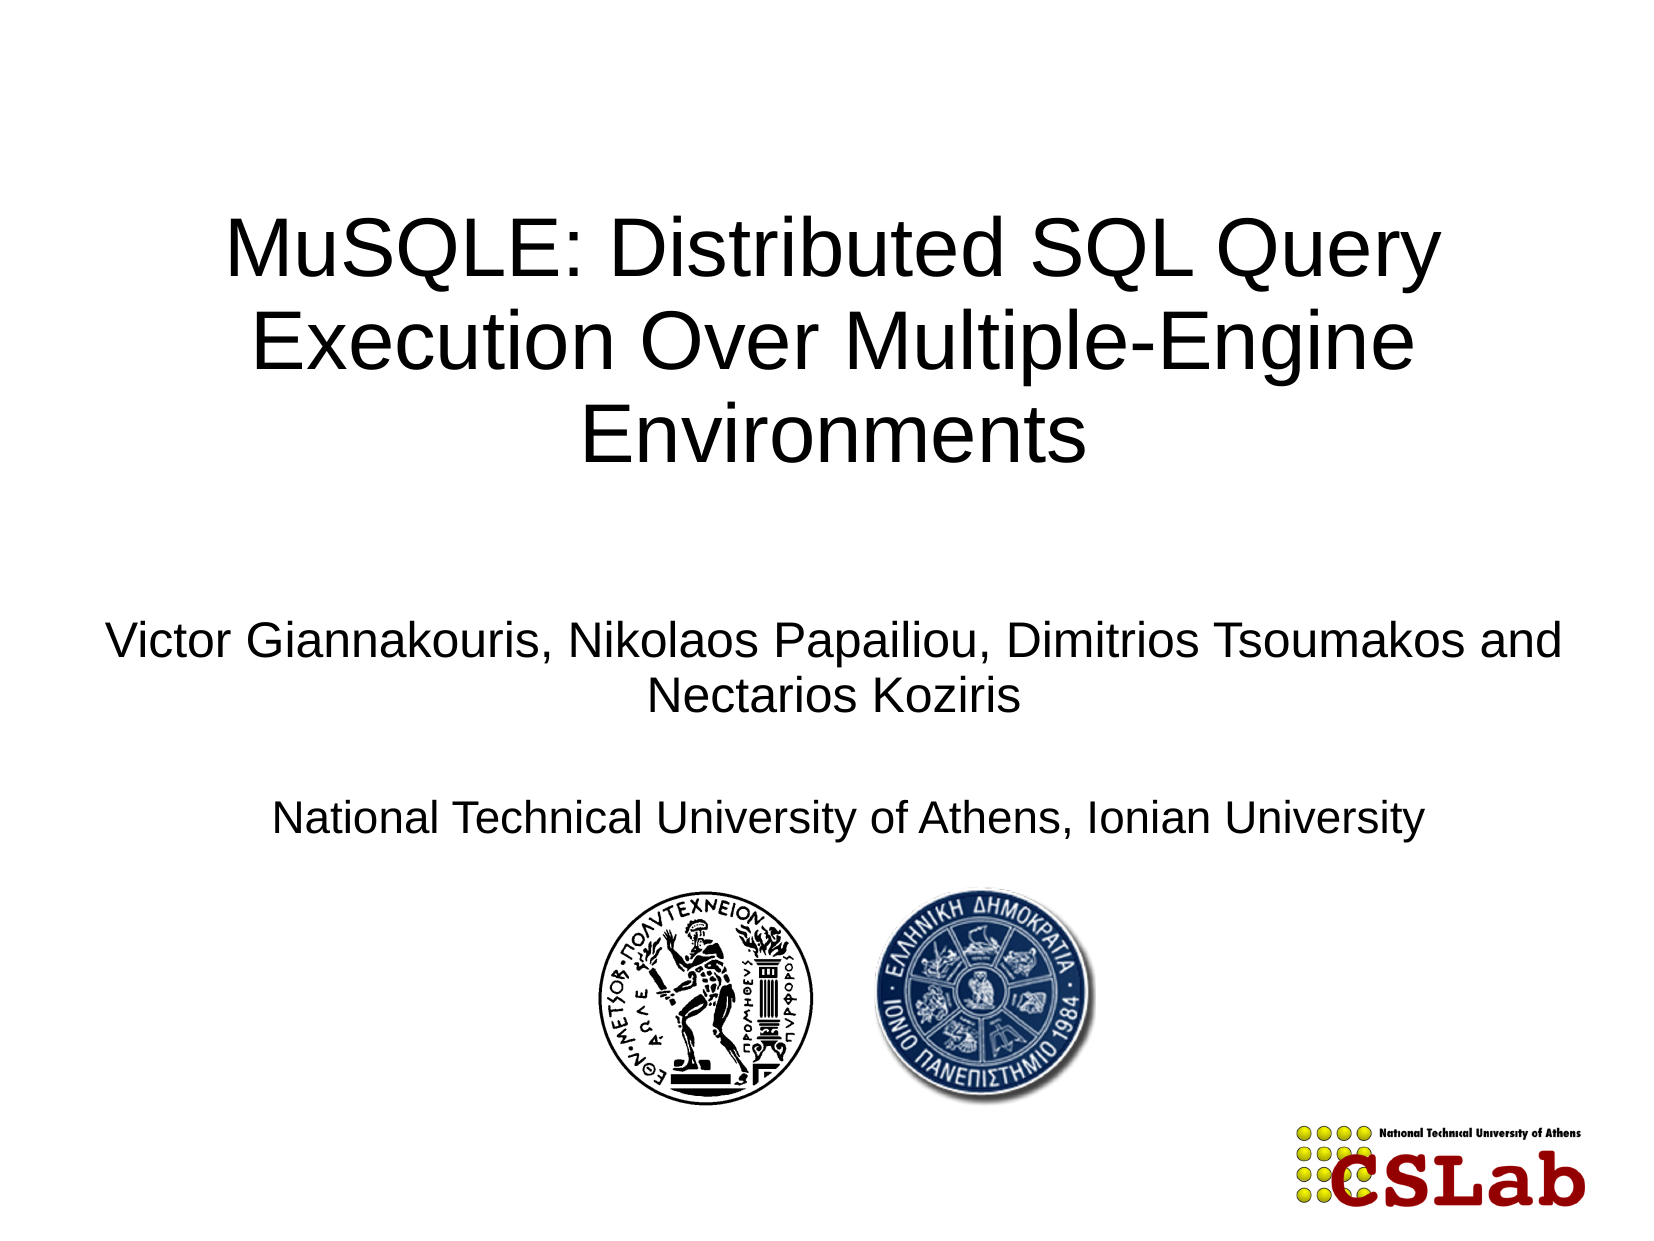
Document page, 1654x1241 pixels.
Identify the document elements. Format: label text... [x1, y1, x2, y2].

picture [1290, 1123, 1591, 1216]
picture [874, 976, 1096, 1107]
picture [592, 976, 826, 1115]
text_box Victor Giannakouris, Nikolaos Papailiou, Dimitrios Tsoumakos and Nectarios Koziris [90, 510, 1579, 826]
text_box National Technical University of Athens, Ionian University [105, 660, 1594, 976]
title MuSQLE: Distributed SQL Query Execution Over Multiple-Engine Environments [90, 201, 1579, 481]
